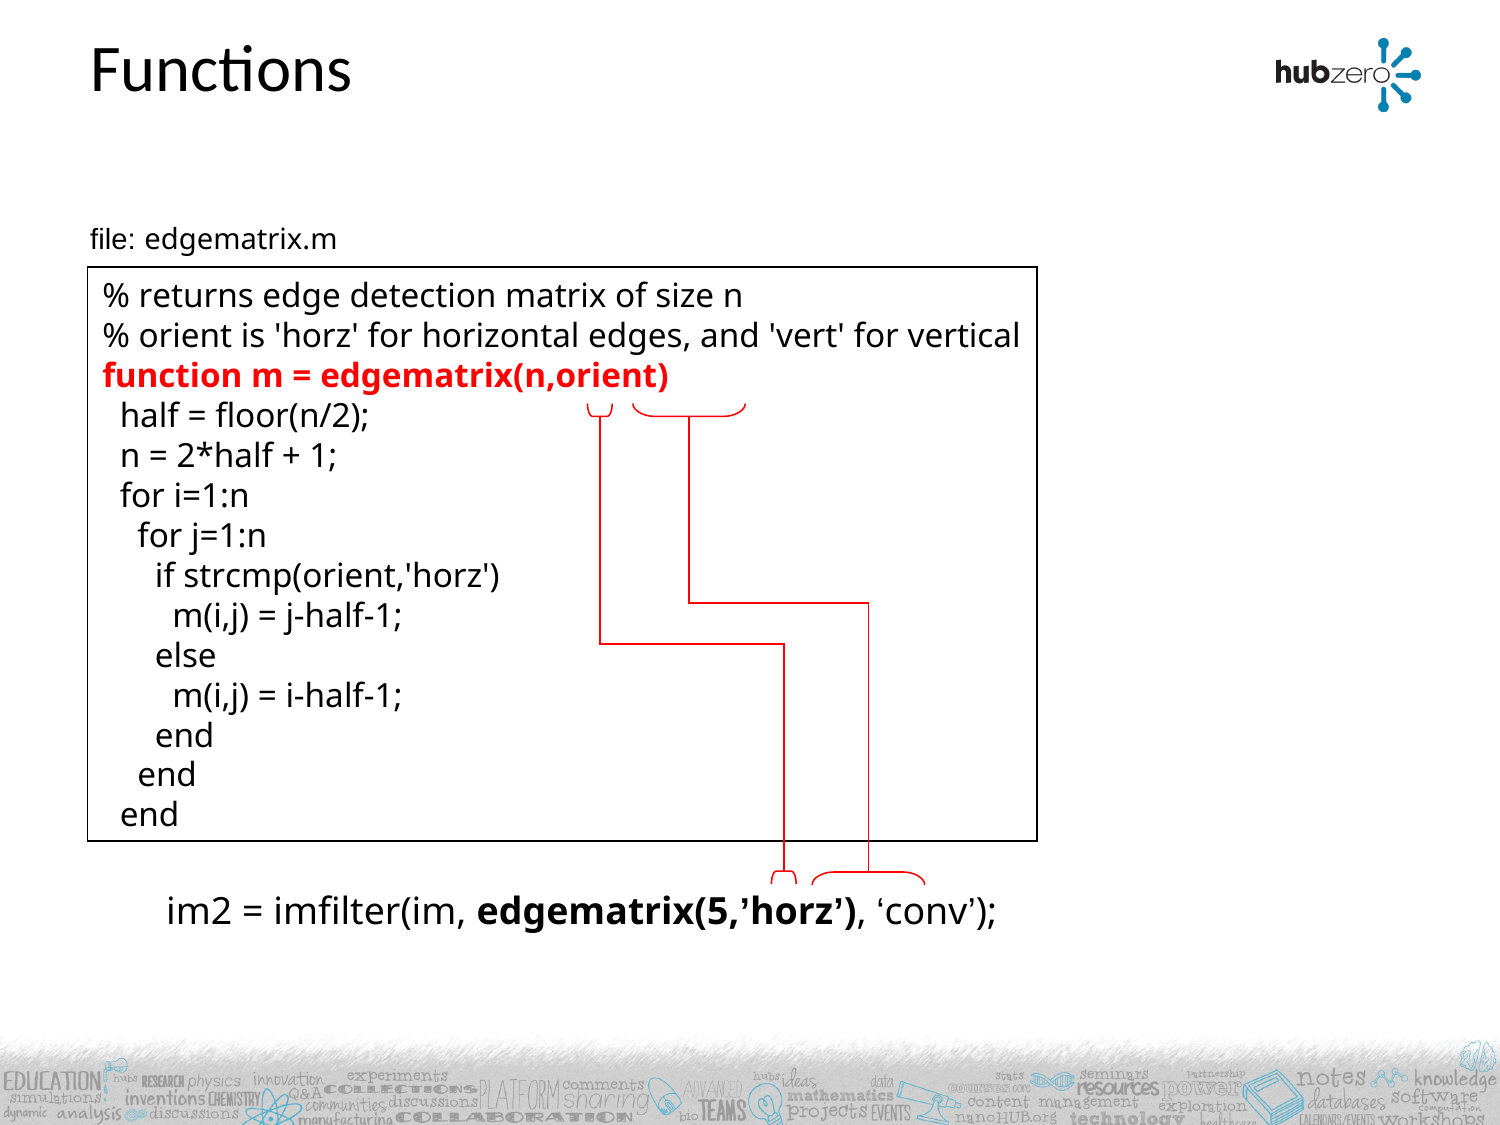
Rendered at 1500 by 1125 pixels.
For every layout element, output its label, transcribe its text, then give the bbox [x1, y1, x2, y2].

picture [0, 1034, 1500, 1125]
text_box file: edgematrix.m [75, 212, 353, 263]
text_box Functions [75, 12, 1249, 118]
text_box im2 = imfilter(im, edgematrix(5,’horz’), ‘conv’); [151, 879, 1013, 940]
picture [1272, 35, 1424, 115]
text_box % returns edge detection matrix of size n % orient is 'horz' for horizontal edges, and 'vert' for vertical function m = edgematrix(n,orient) half = floor(n/2); n = 2*half + 1; for i=1:n for j=1:n if strcmp(orient,'horz') m(i,j) = j-half-1; else m(i,j) = i-half-1; end end end [87, 266, 1038, 842]
